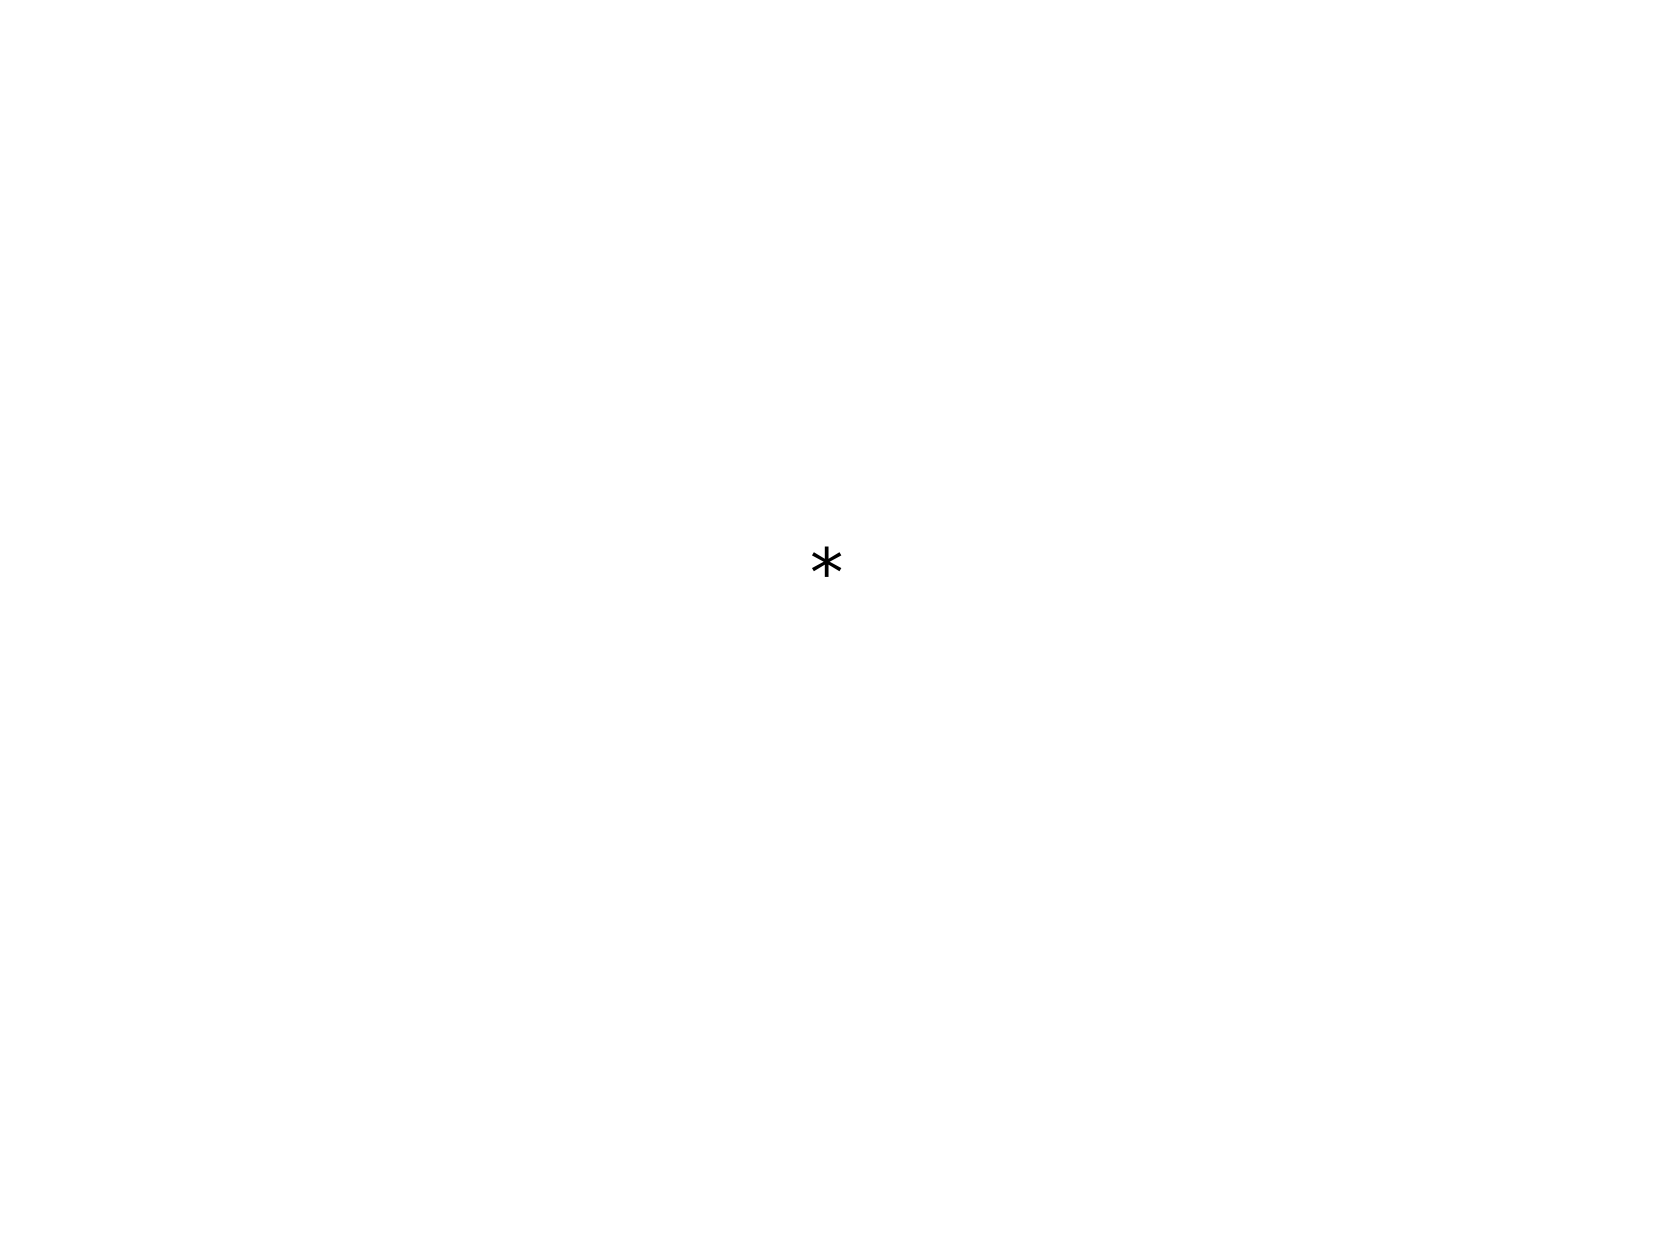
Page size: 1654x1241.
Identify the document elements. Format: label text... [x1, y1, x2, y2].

subtitle * [82, 37, 1571, 1109]
